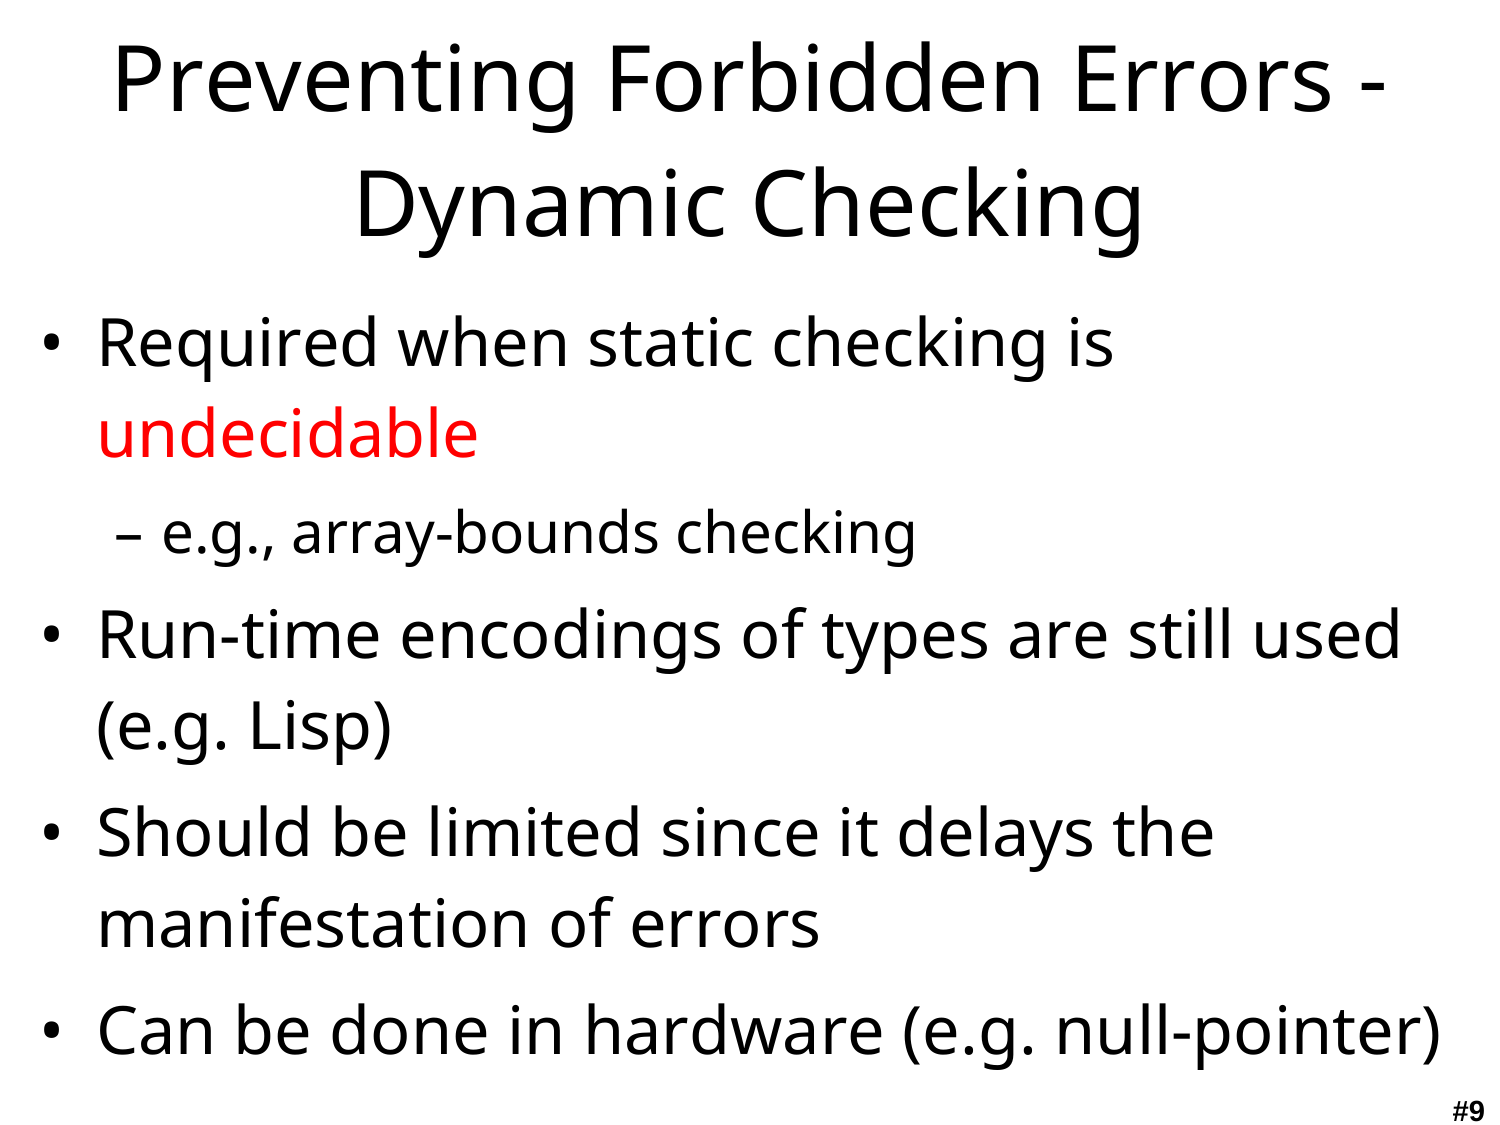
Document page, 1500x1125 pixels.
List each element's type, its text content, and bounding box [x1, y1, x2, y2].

title Preventing Forbidden Errors - Dynamic Checking [24, 24, 1476, 254]
list Required when static checking is undecidable e.g., array-bounds checking Run-time encodings of types are still used (e.g. Lisp) Should be limited since it delays the manifestation of errors Can be done in hardware (e.g. null-pointer) [24, 287, 1476, 1125]
